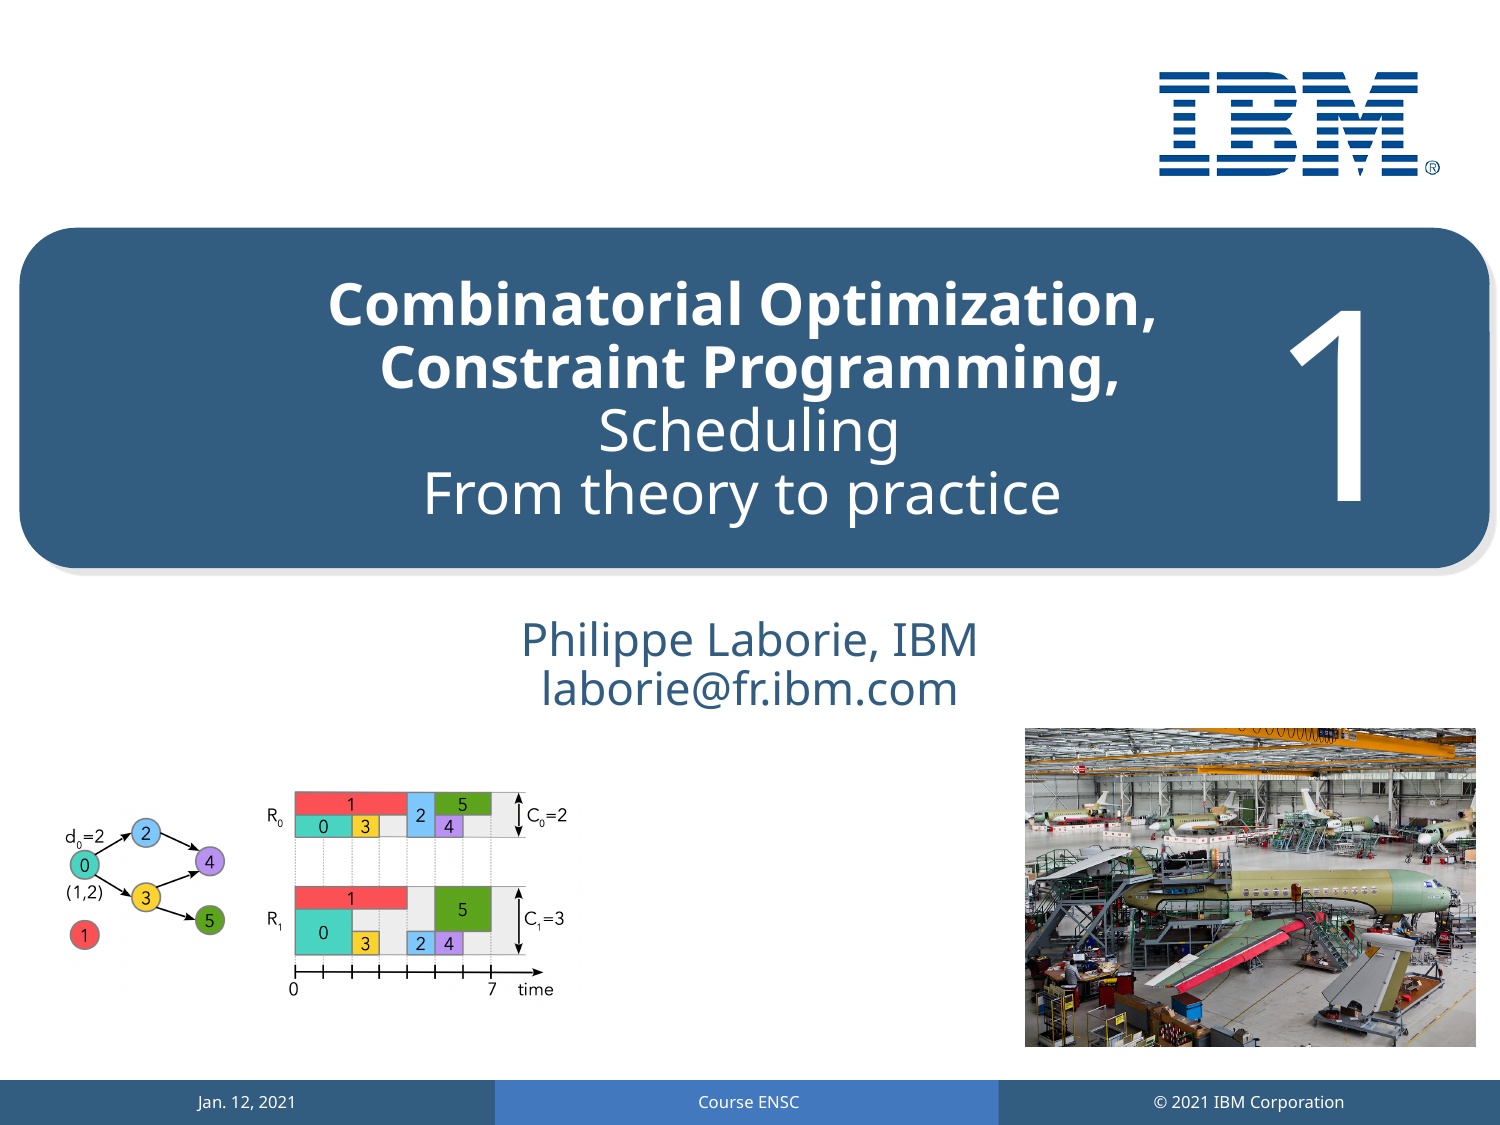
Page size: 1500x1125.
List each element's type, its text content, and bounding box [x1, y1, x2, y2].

text_box 1 [1251, 227, 1382, 563]
picture [1151, 63, 1446, 184]
picture [1025, 728, 1476, 1047]
title Combinatorial Optimization, Constraint Programming, Scheduling From theory to practice Philippe Laborie, IBM laborie@fr.ibm.com [0, 197, 1500, 769]
picture [55, 787, 581, 1001]
